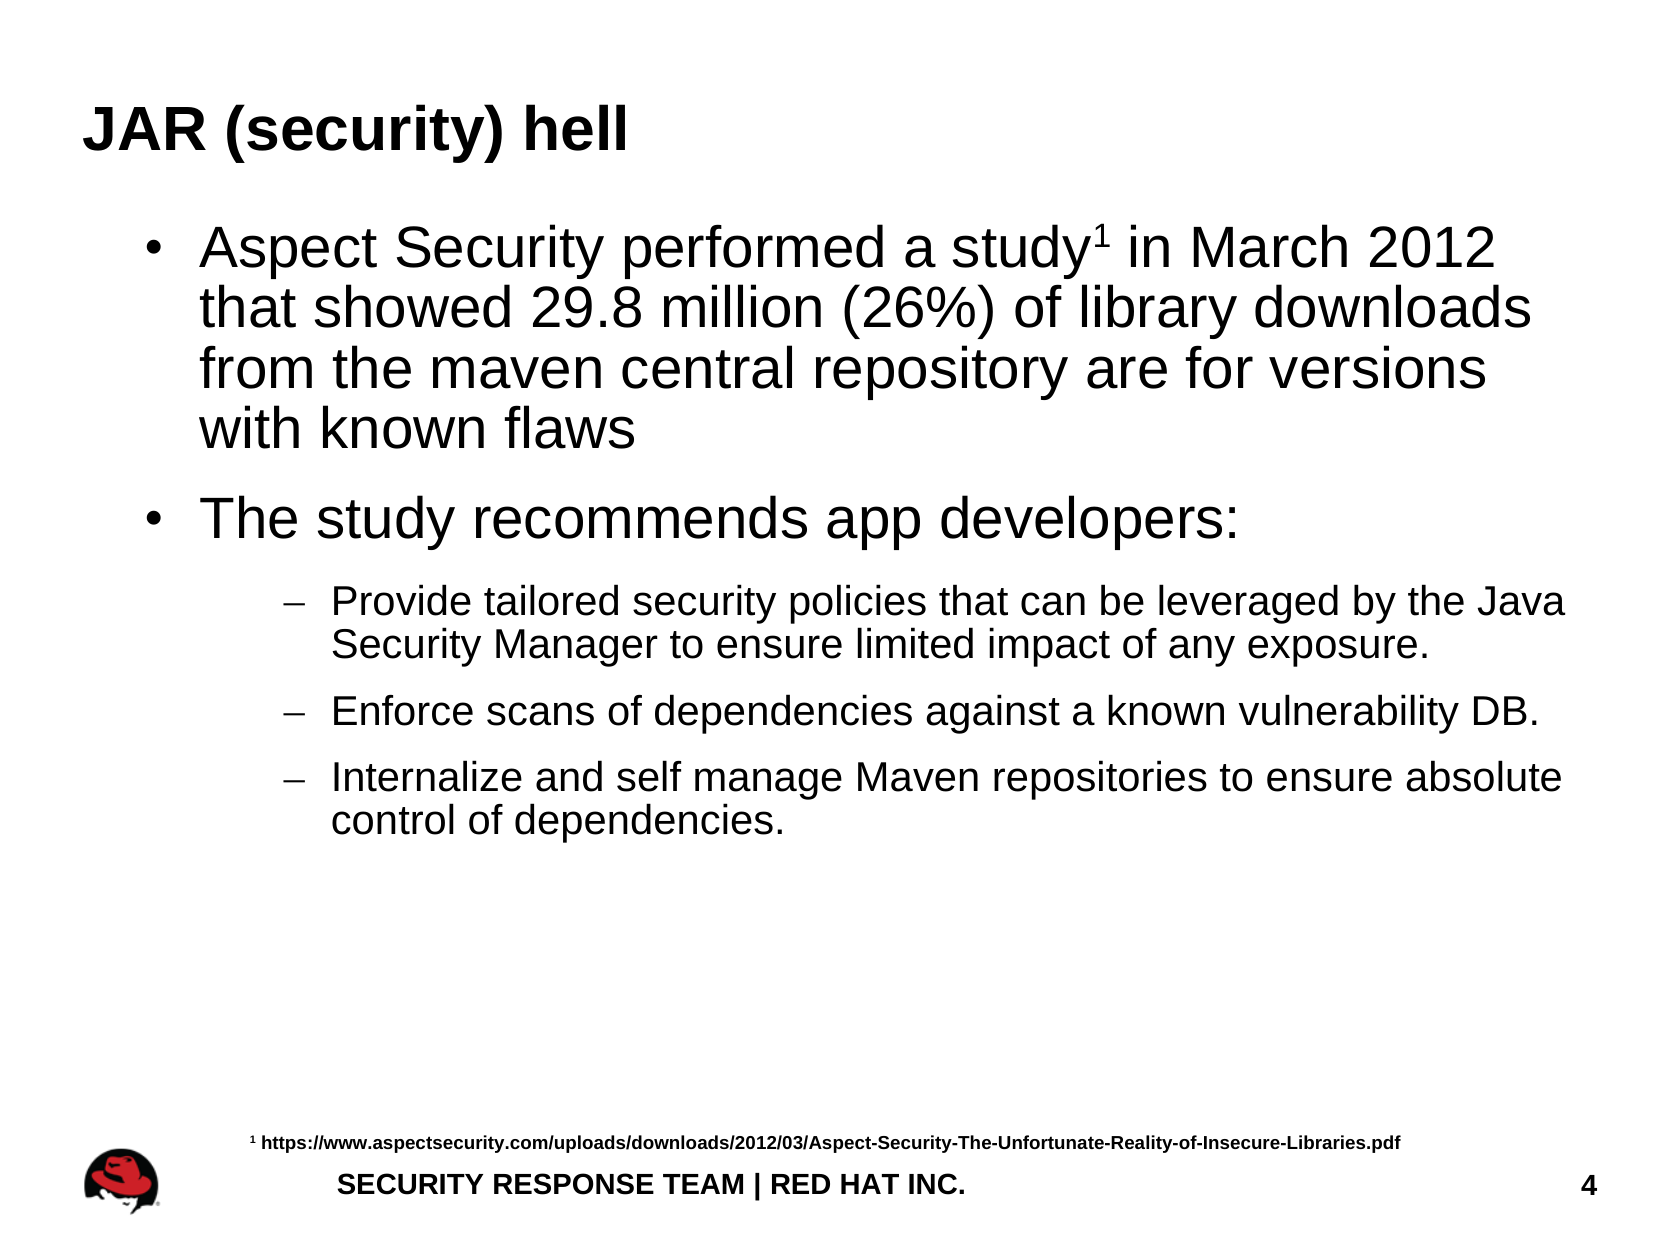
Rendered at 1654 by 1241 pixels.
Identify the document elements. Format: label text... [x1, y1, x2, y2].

list Aspect Security performed a study1 in March 2012 that showed 29.8 million (26%) of library downloads from the maven central repository are for versions with known flaws The study recommends app developers: Provide tailored security policies that can be leveraged by the Java Security Manager to ensure limited impact of any exposure. Enforce scans of dependencies against a known vulnerability DB. Internalize and self manage Maven repositories to ensure absolute control of dependencies. [87, 219, 1576, 1033]
title 1 https://www.aspectsecurity.com/uploads/downloads/2012/03/Aspect-Security-The-Unfortunate-Reality-of-Insecure-Libraries.pdf [0, 1125, 1651, 1163]
picture [83, 1163, 166, 1224]
title JAR (security) hell [82, 37, 1571, 225]
